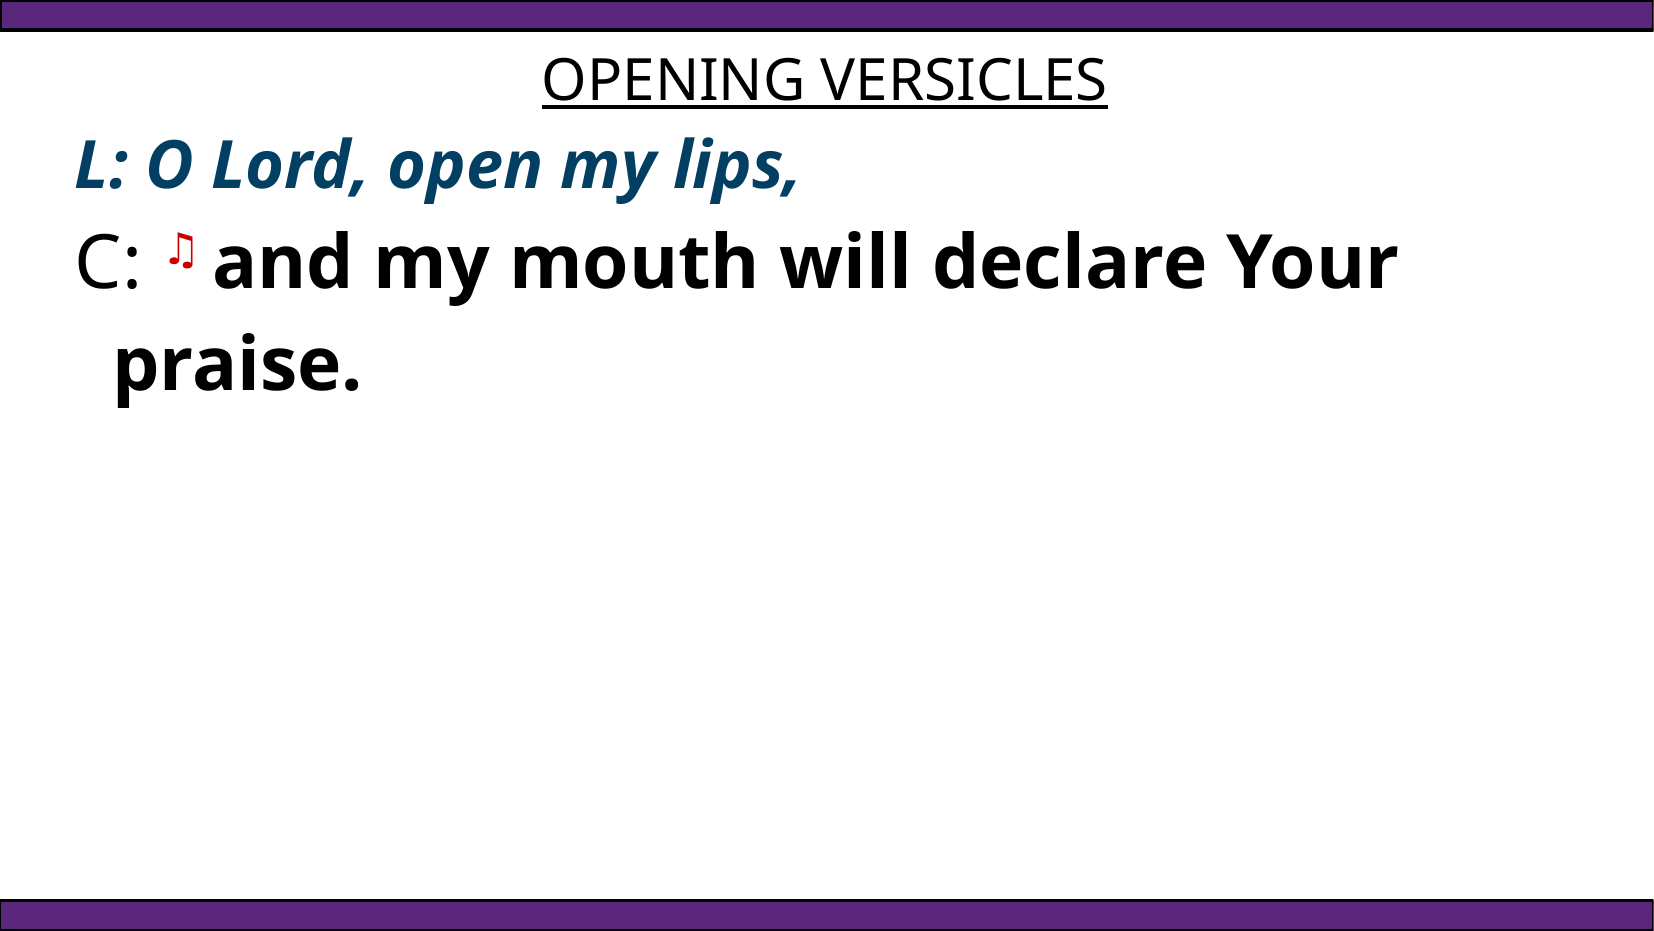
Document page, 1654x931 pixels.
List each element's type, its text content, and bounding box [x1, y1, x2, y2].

picture [0, 31, 1654, 900]
text_box OPENING VERSICLES L: O Lord, open my lips, C: ♫ and my mouth will declare Your praise. [60, 30, 1591, 331]
text_box [0, 900, 1654, 931]
text_box [0, 0, 1654, 31]
